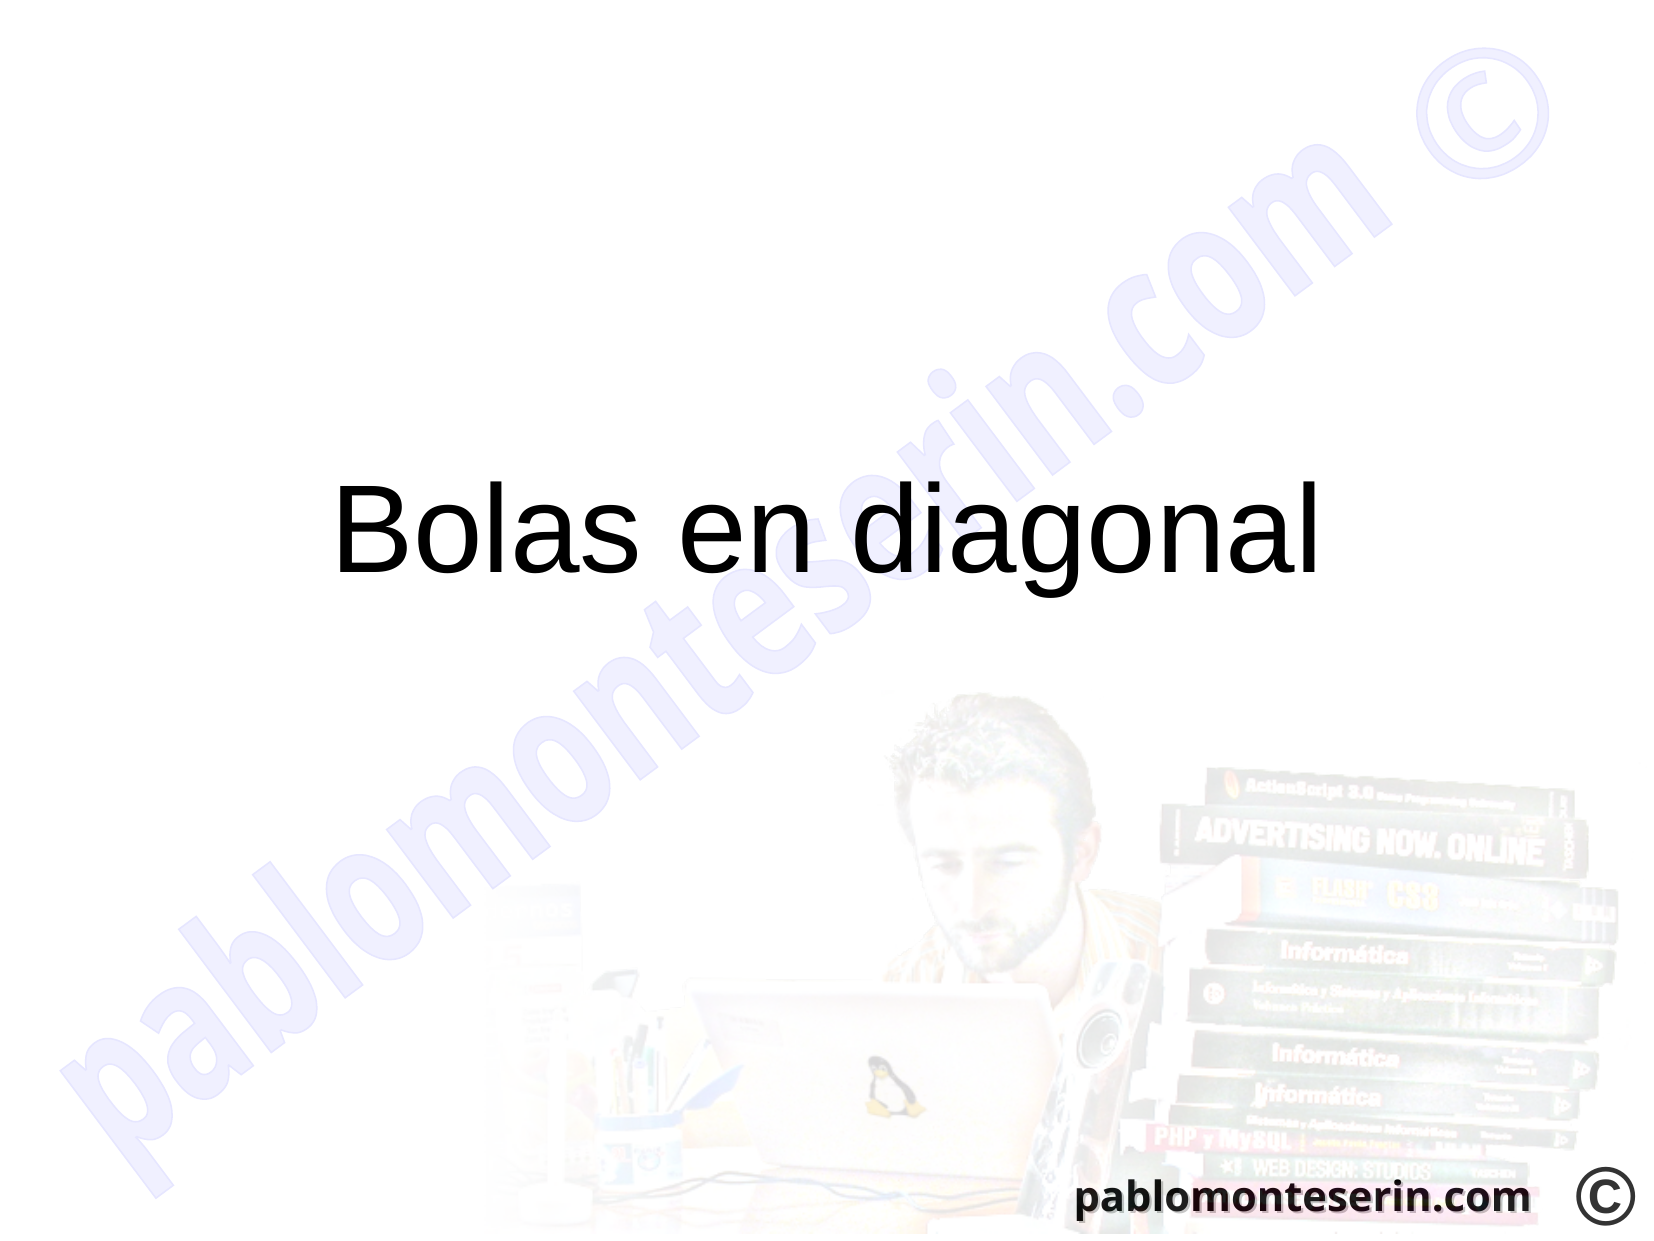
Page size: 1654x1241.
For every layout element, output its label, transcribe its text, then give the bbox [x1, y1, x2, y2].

subtitle Bolas en diagonal [82, 49, 1571, 1010]
picture [468, 674, 1654, 1234]
